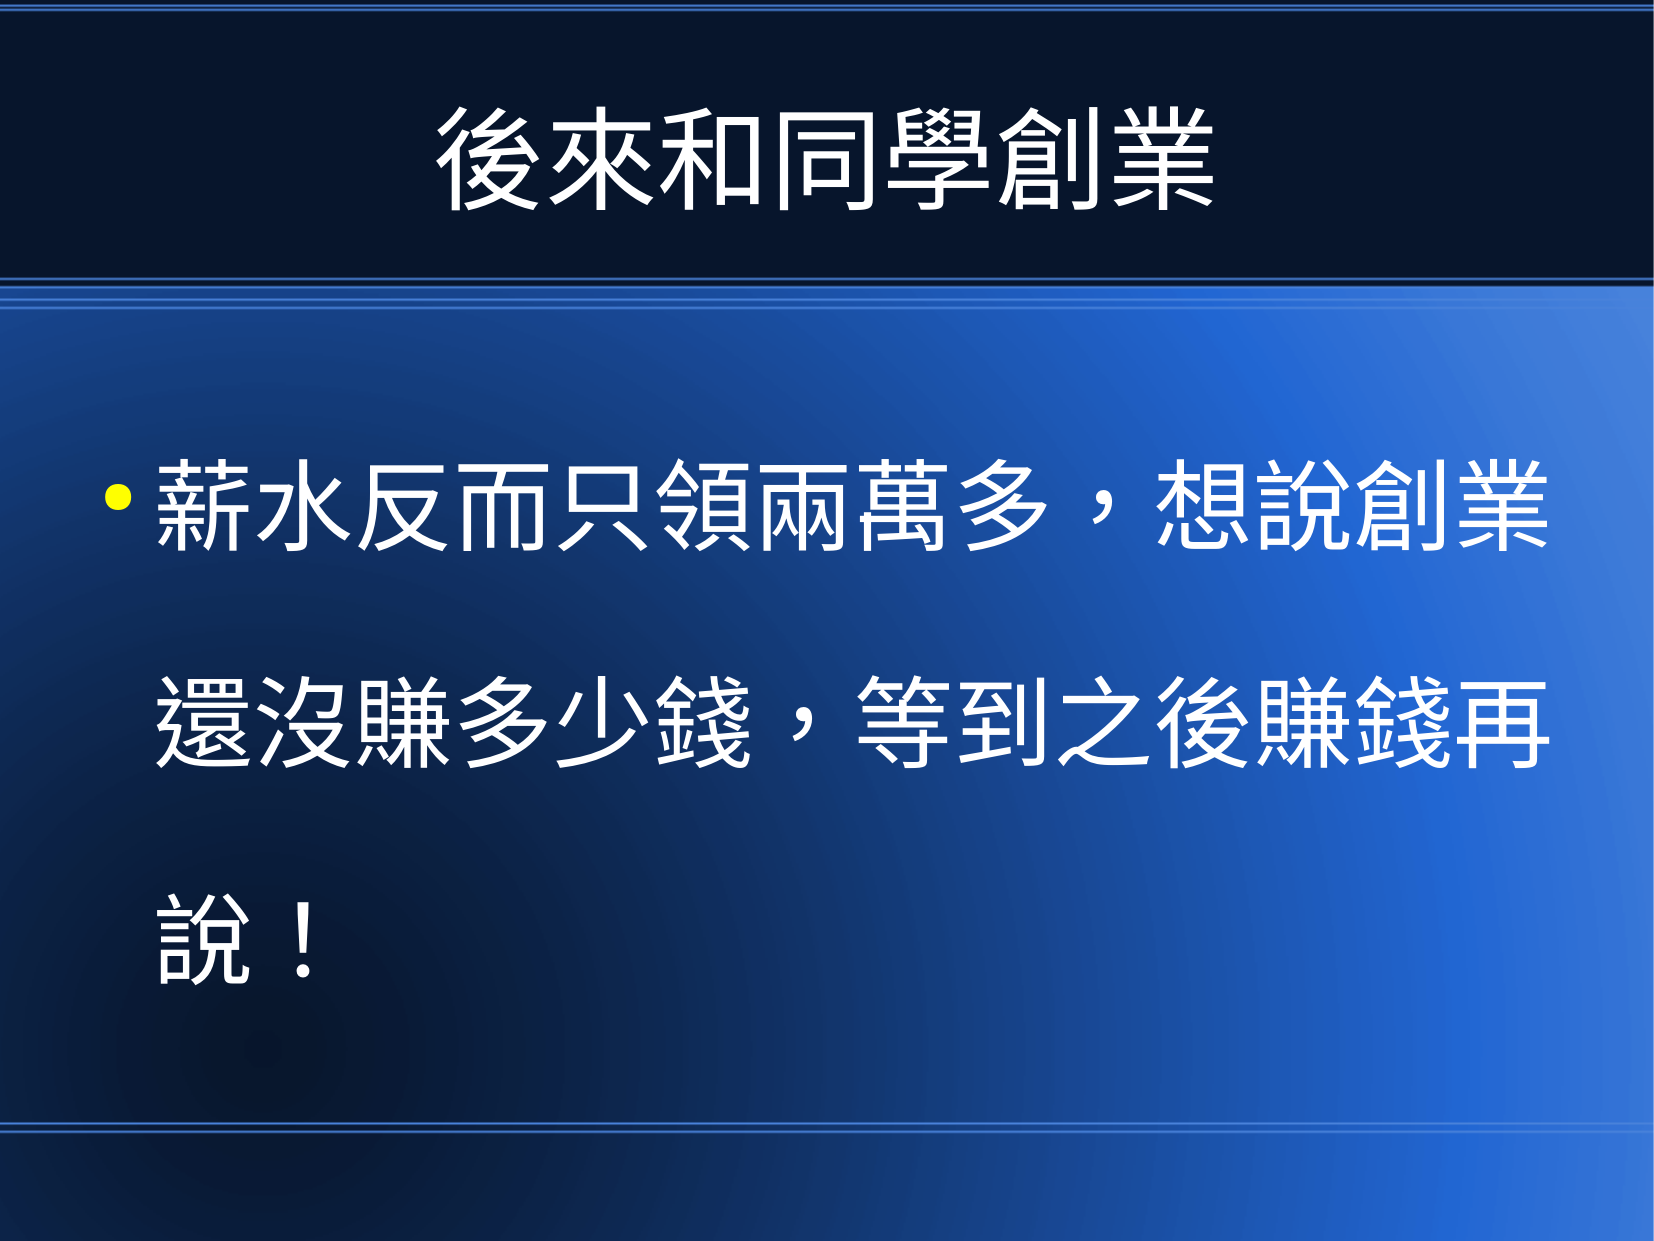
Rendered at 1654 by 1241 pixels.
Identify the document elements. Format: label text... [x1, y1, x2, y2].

list 薪水反而只領兩萬多，想說創業還沒賺多少錢，等到之後賺錢再說！ [82, 355, 1571, 1241]
picture [0, 0, 1654, 1241]
title 後來和同學創業 [82, 49, 1571, 257]
